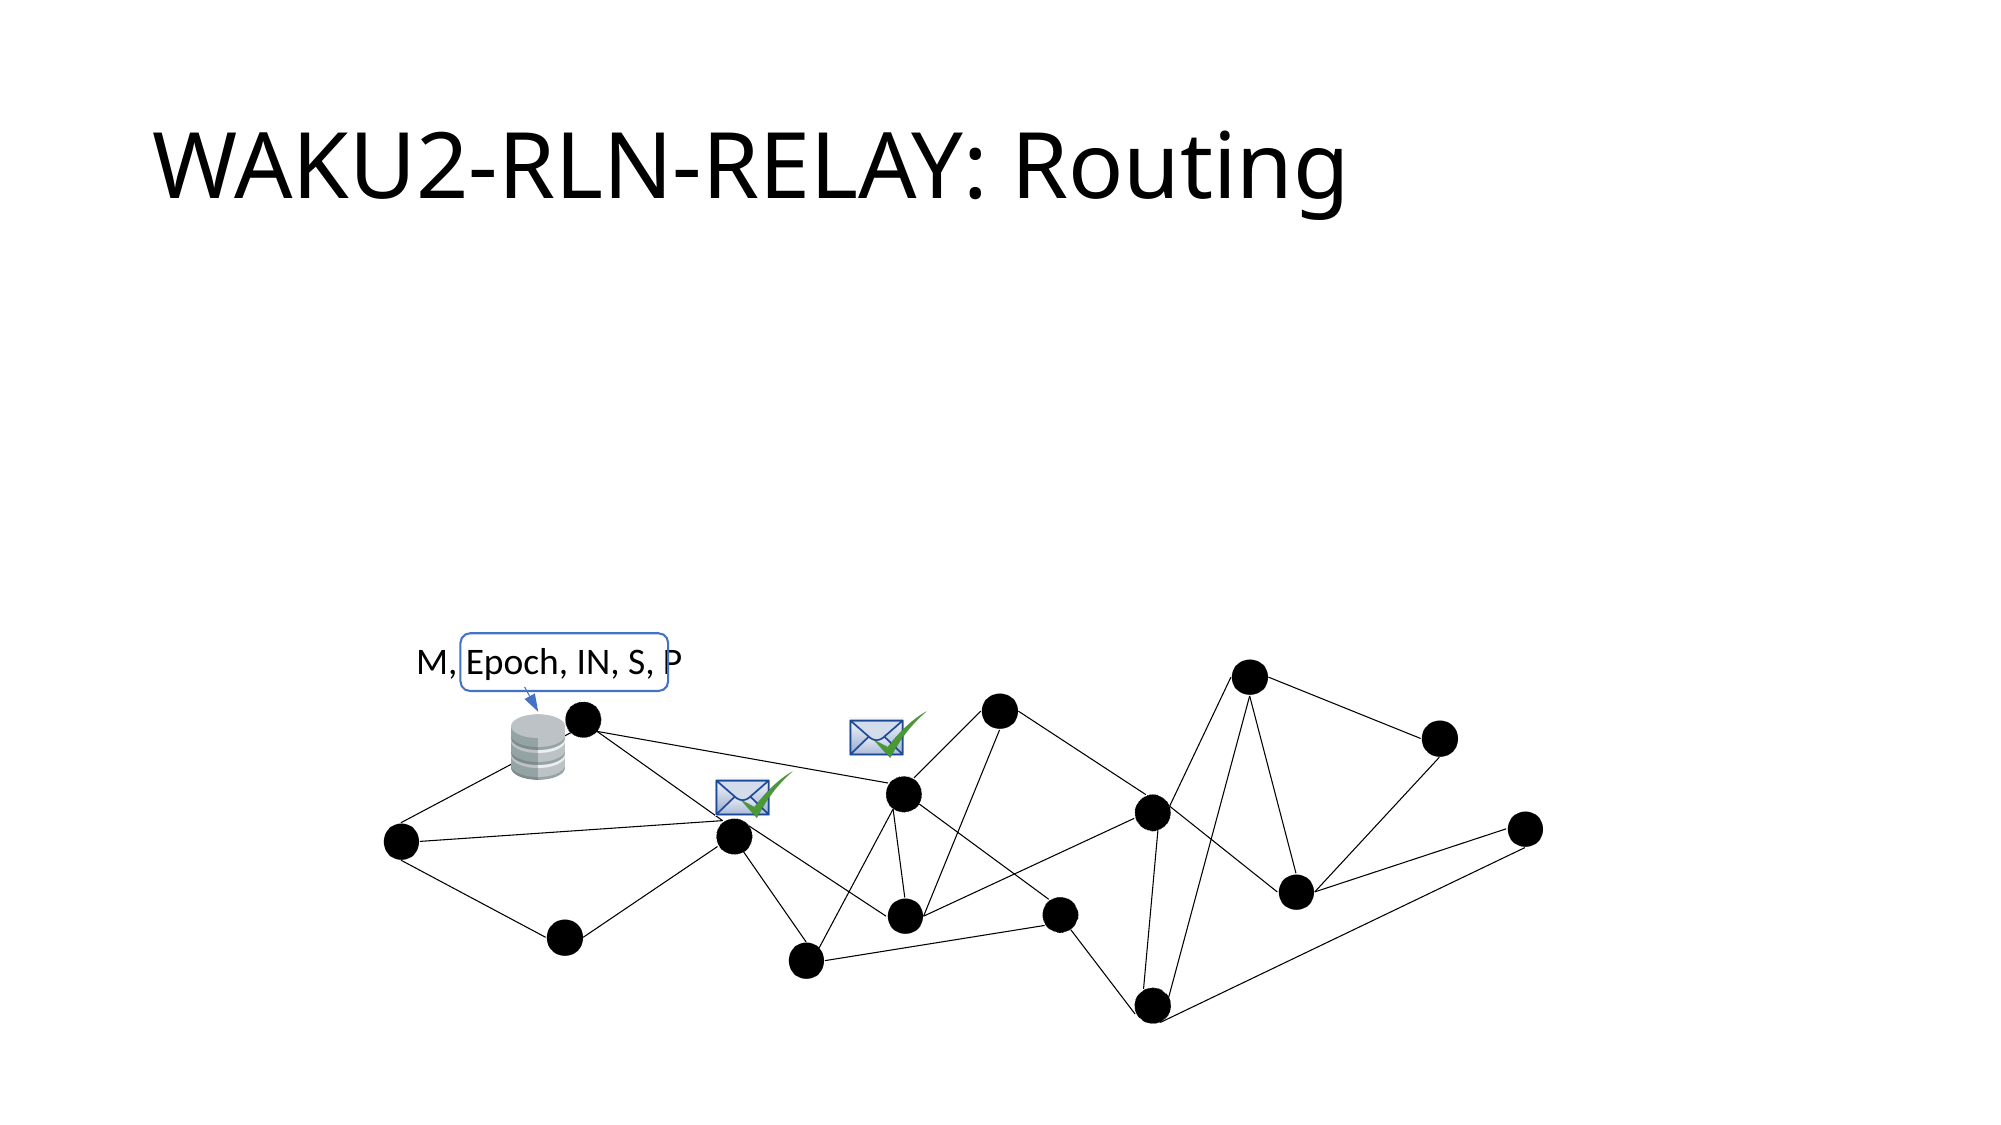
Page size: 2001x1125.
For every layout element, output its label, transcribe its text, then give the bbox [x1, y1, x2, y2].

picture [1033, 888, 1086, 941]
picture [1420, 719, 1459, 758]
picture [849, 711, 927, 758]
picture [1277, 873, 1315, 911]
picture [382, 822, 420, 861]
picture [1126, 980, 1177, 1031]
text_box M, Epoch, IN, S, P [462, 635, 667, 689]
picture [1128, 788, 1176, 837]
picture [886, 897, 924, 935]
picture [980, 692, 1019, 730]
picture [502, 693, 610, 783]
picture [877, 767, 930, 820]
text_box M, Epoch, IN, S, P [401, 629, 698, 689]
picture [545, 918, 584, 957]
picture [707, 771, 793, 863]
picture [1506, 810, 1544, 848]
title WAKU2-RLN-RELAY: Routing [137, 59, 1863, 278]
picture [1230, 658, 1269, 696]
picture [787, 941, 825, 980]
